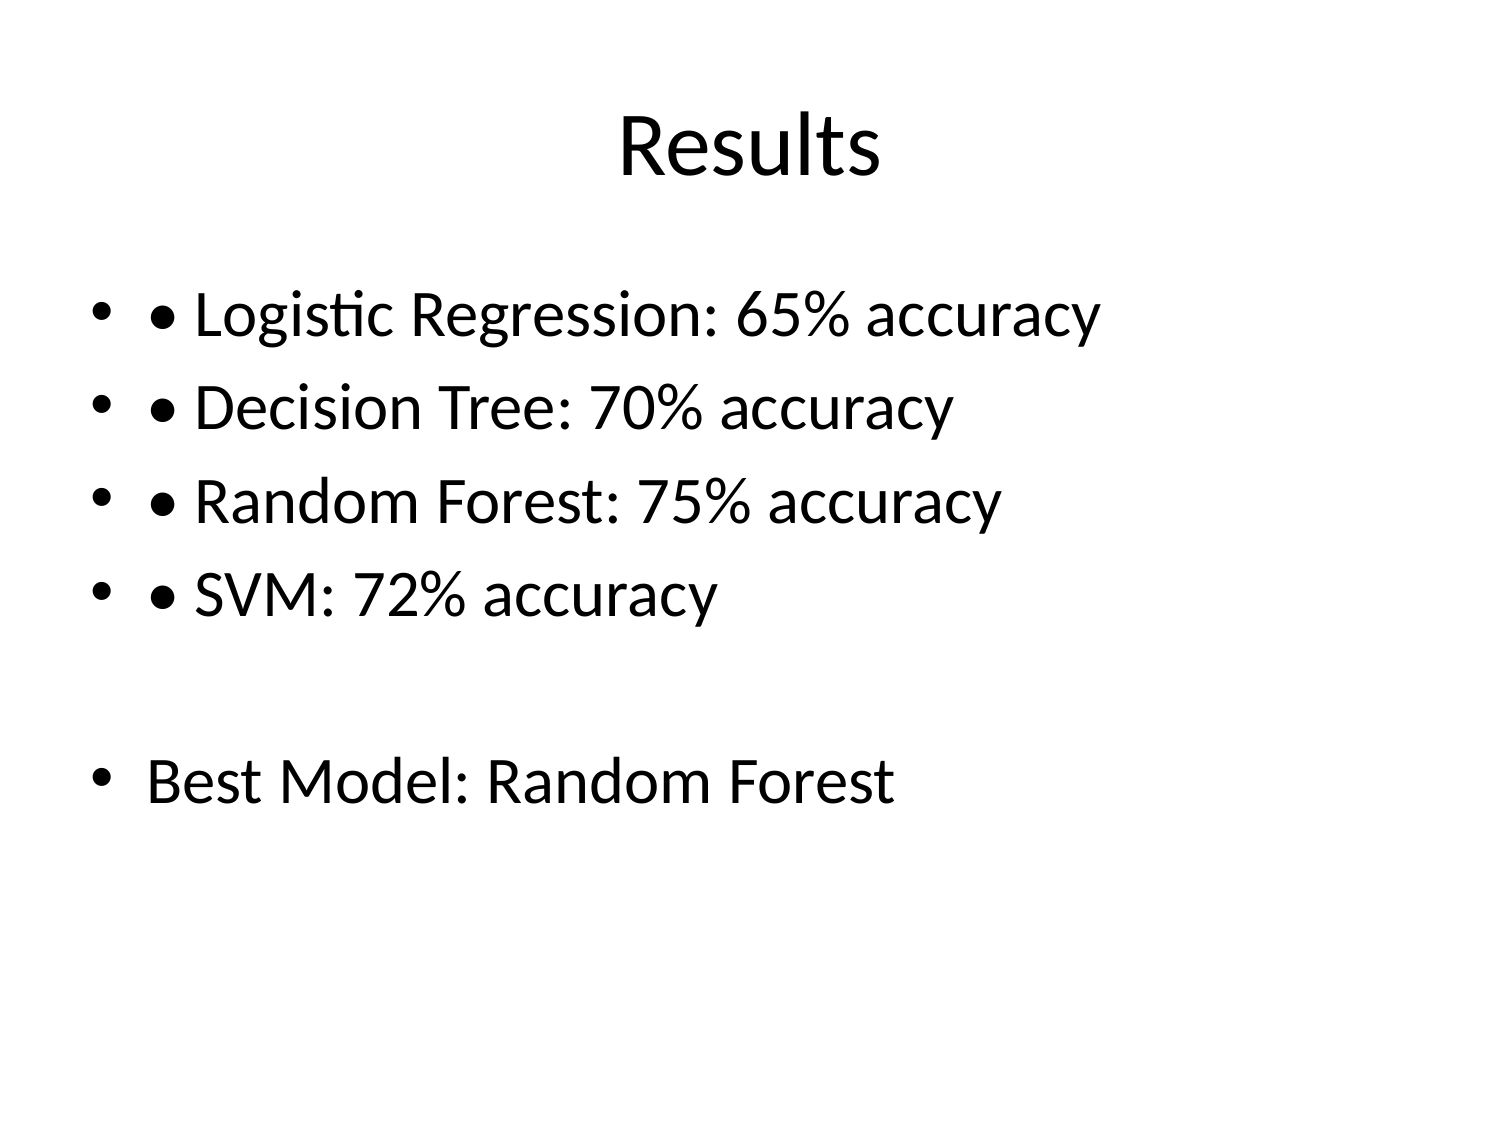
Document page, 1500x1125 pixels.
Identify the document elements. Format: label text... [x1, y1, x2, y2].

title Results [75, 45, 1425, 233]
list • Logistic Regression: 65% accuracy • Decision Tree: 70% accuracy • Random Forest: 75% accuracy • SVM: 72% accuracy Best Model: Random Forest [75, 262, 1425, 1005]
